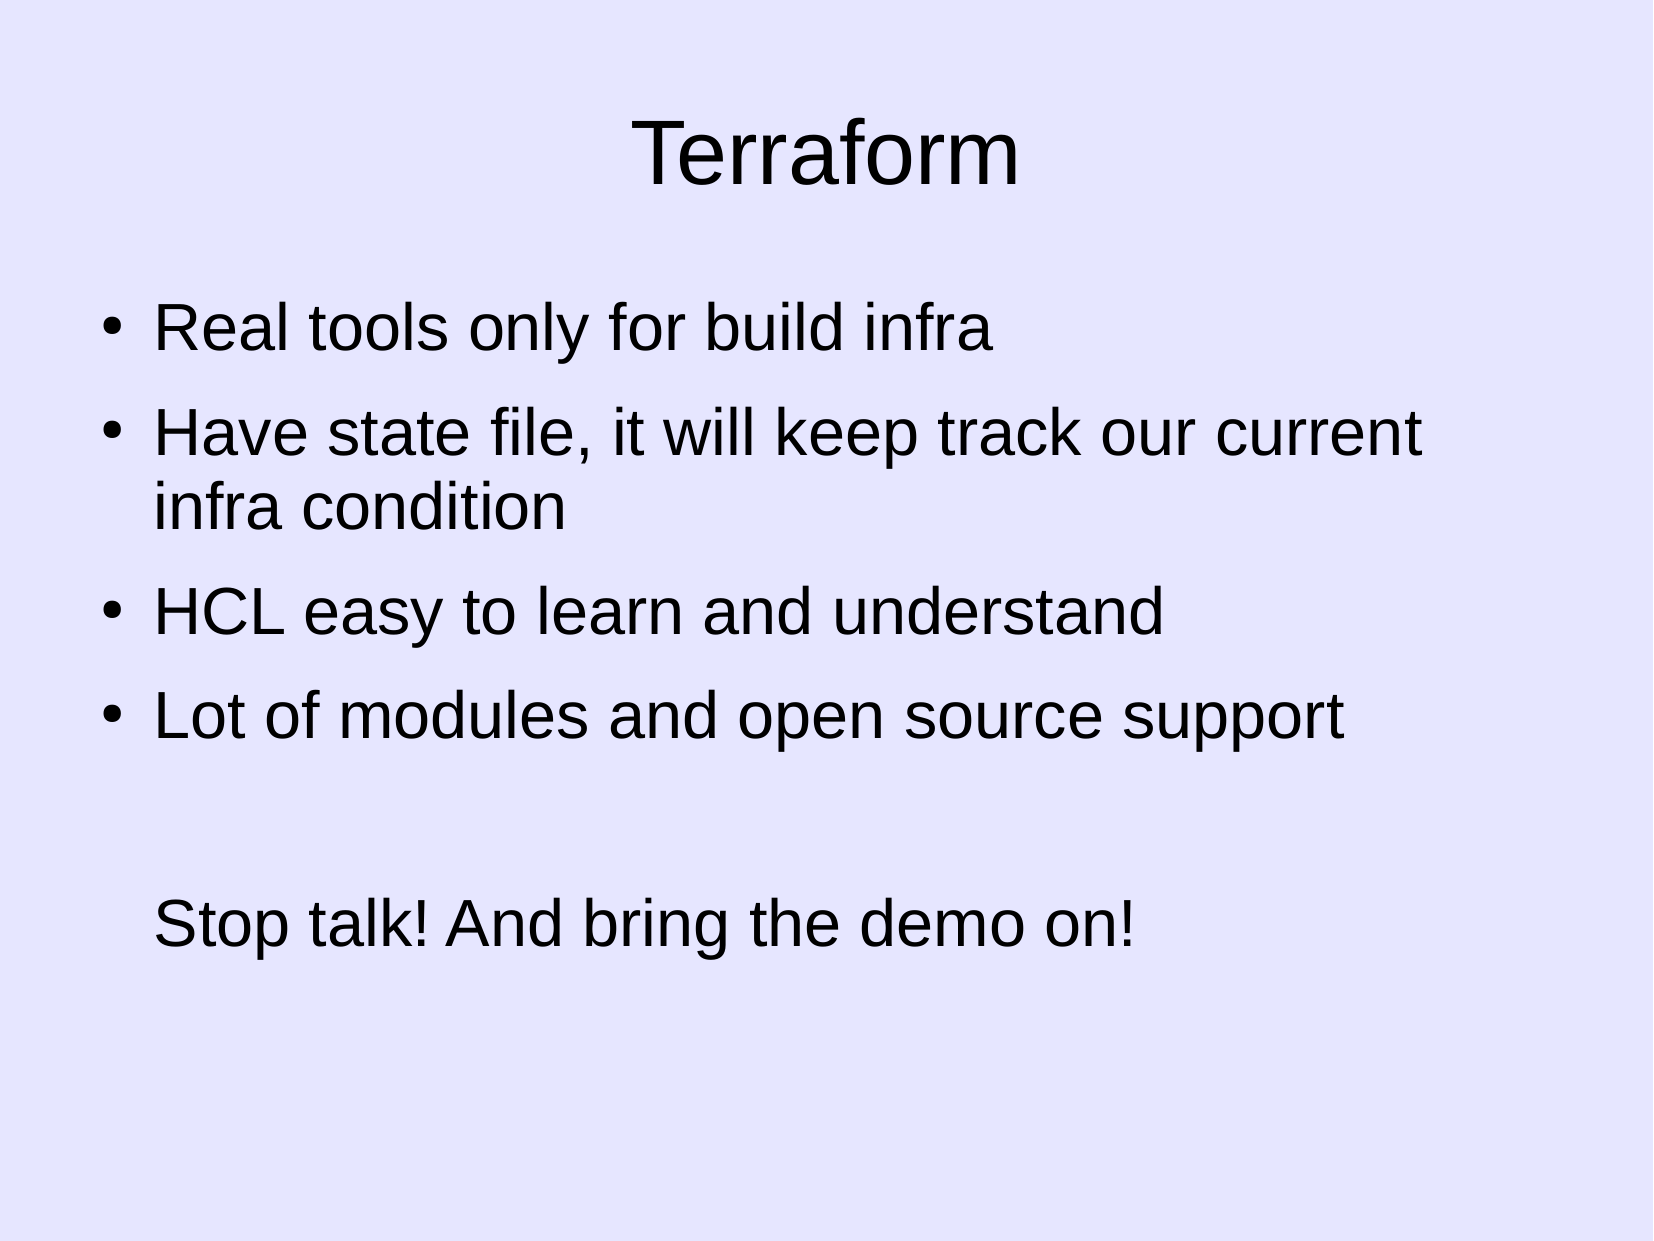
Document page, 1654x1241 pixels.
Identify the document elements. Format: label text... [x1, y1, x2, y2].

list Real tools only for build infra Have state file, it will keep track our current infra condition HCL easy to learn and understand Lot of modules and open source support Stop talk! And bring the demo on! [82, 290, 1571, 1010]
title Terraform [82, 49, 1571, 257]
